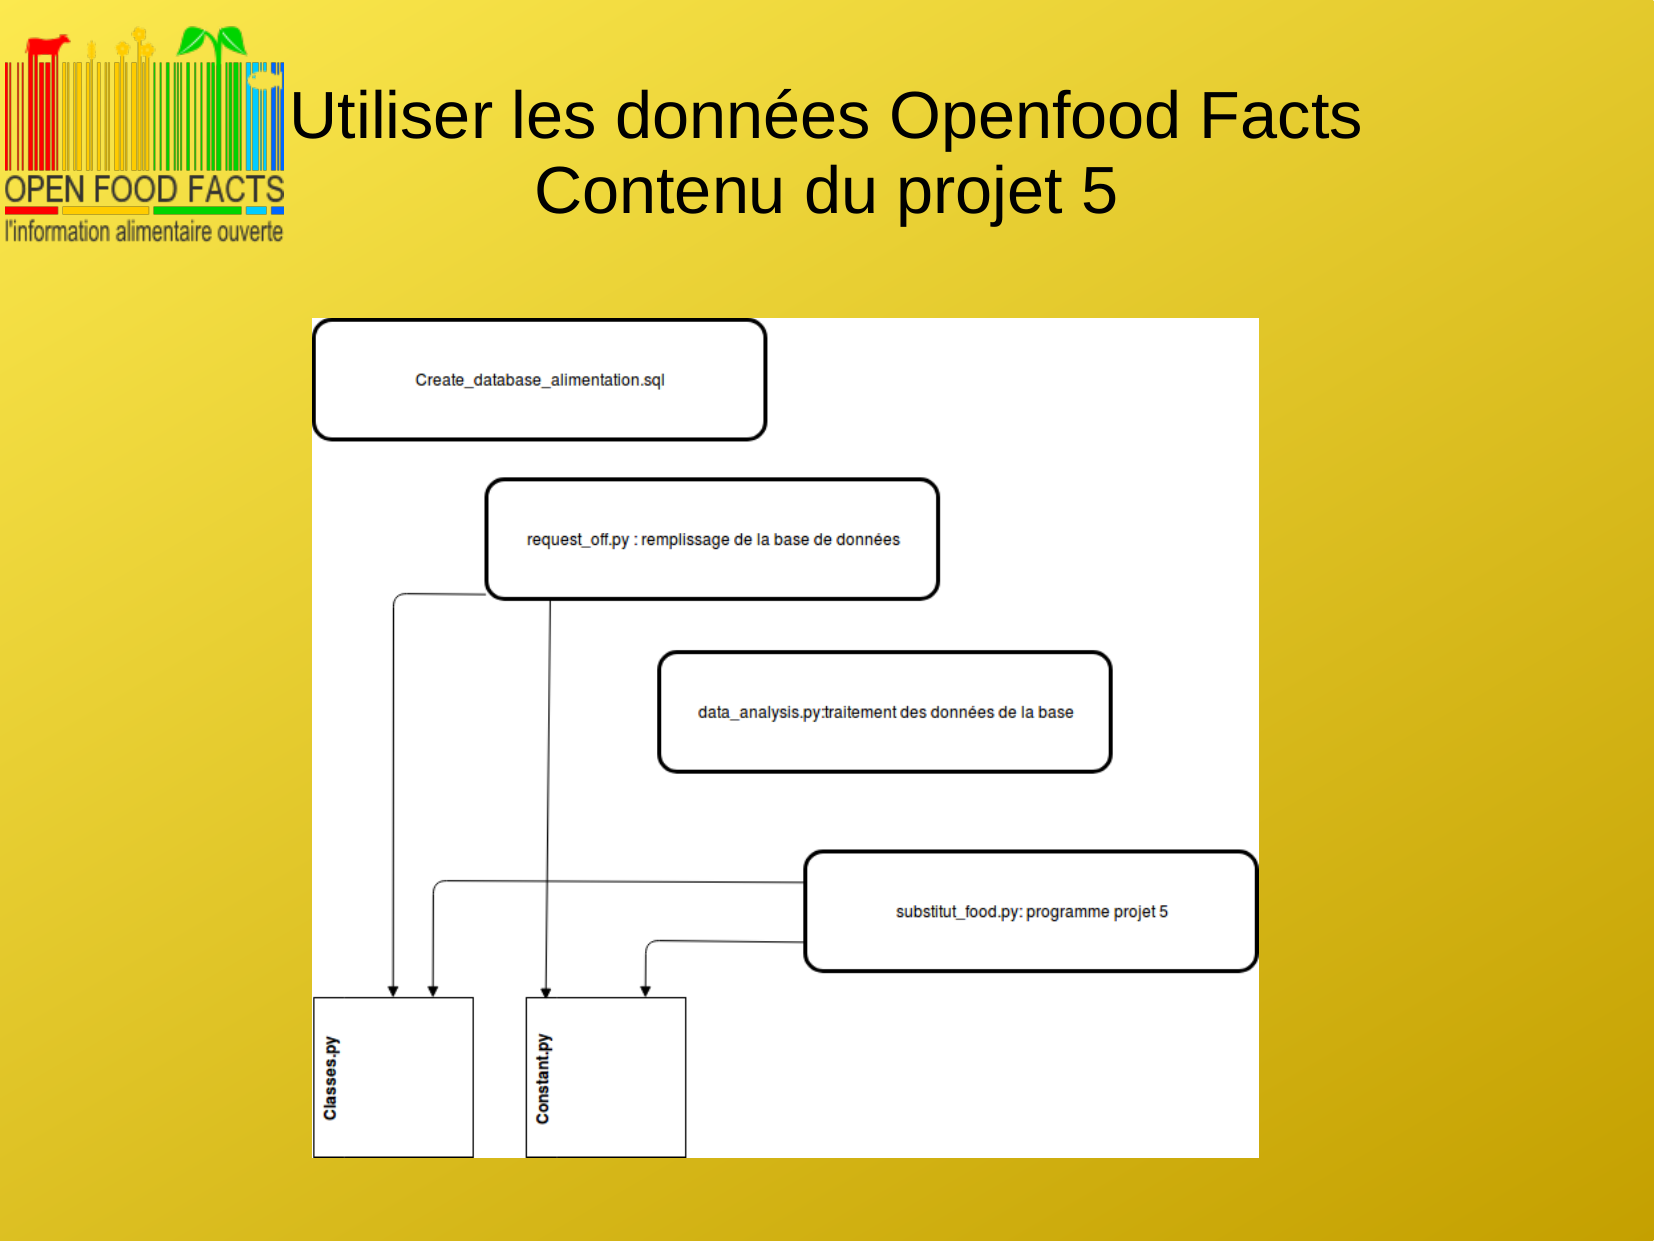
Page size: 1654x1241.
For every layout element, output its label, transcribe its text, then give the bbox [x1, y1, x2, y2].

picture [312, 318, 1259, 1158]
title Utiliser les données Openfood Facts Contenu du projet 5 [284, 49, 1571, 257]
picture [5, 22, 284, 257]
